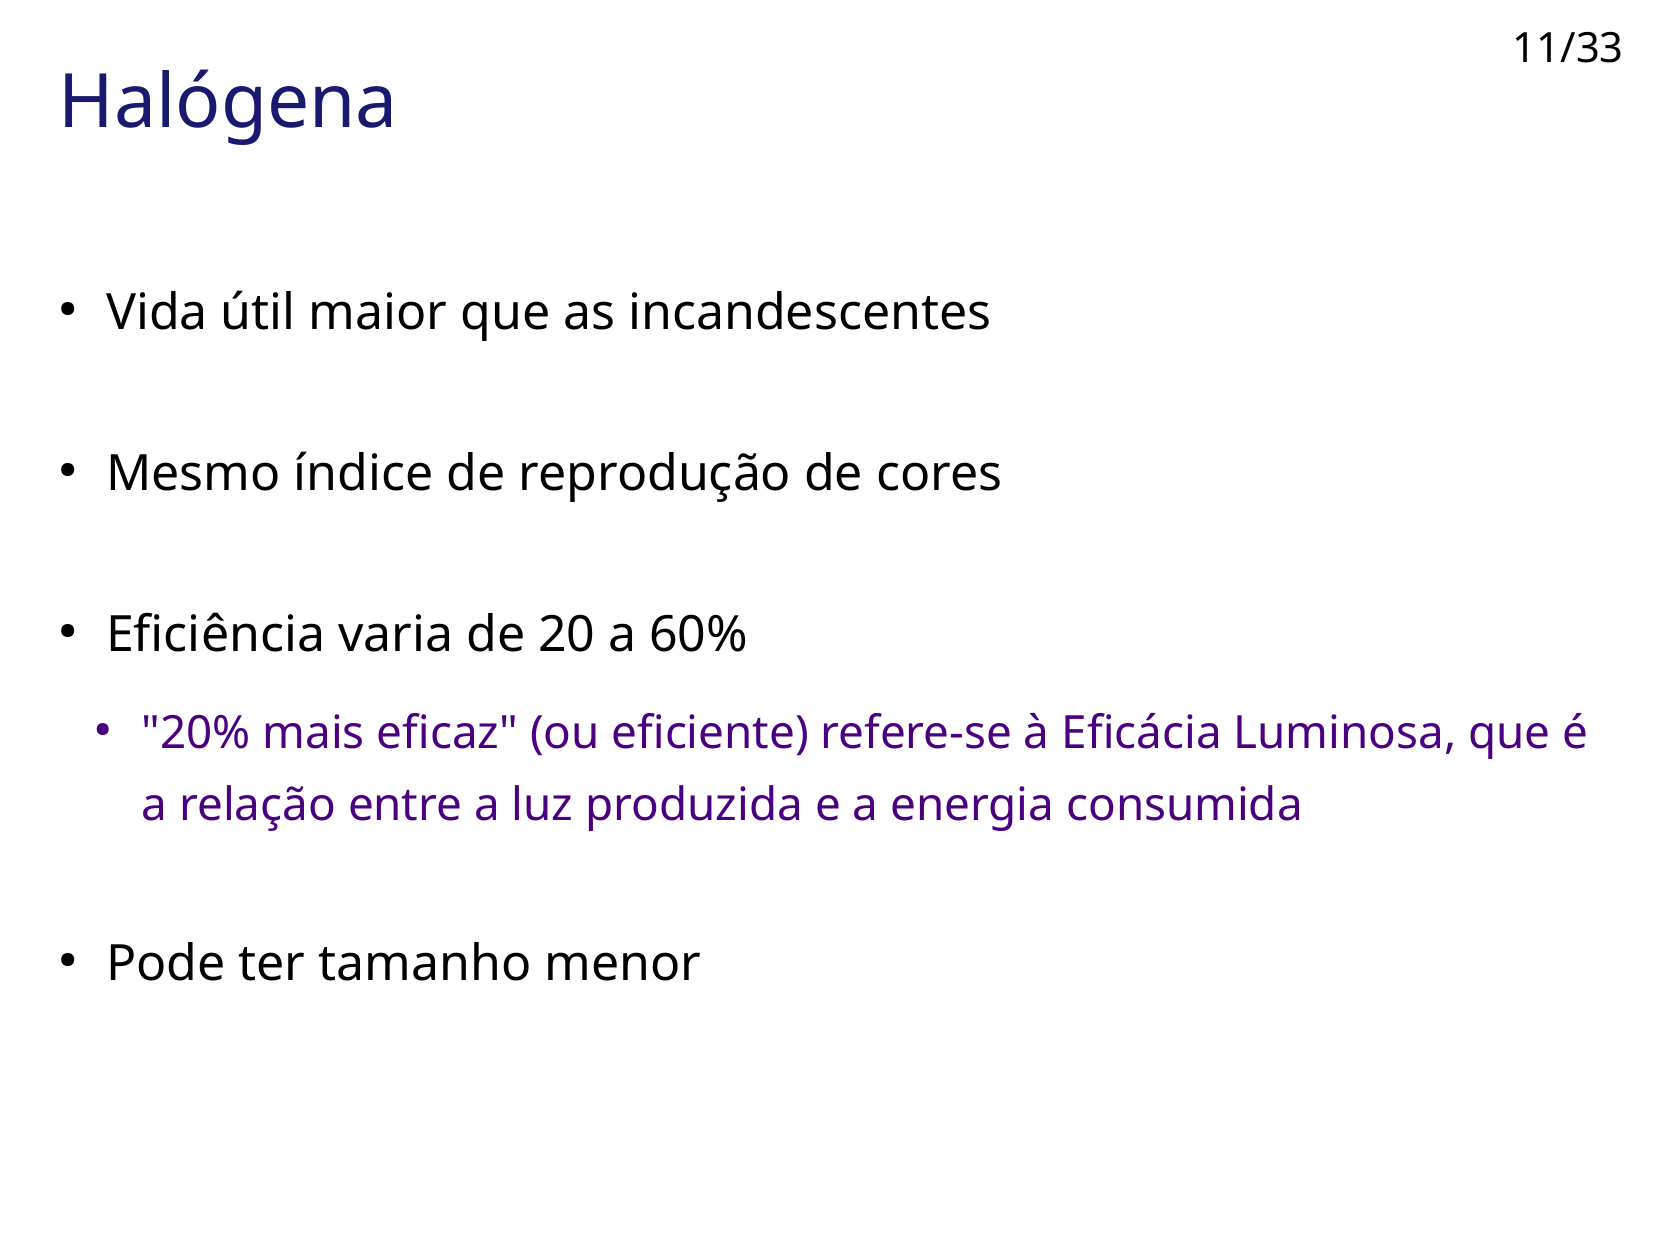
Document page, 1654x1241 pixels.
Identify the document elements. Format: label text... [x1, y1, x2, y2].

title Halógena [59, 47, 1625, 166]
list Vida útil maior que as incandescentes Mesmo índice de reprodução de cores Eficiência varia de 20 a 60% "20% mais eficaz" (ou eficiente) refere-se à Eficácia Luminosa, que é a relação entre a luz produzida e a energia consumida Pode ter tamanho menor [59, 265, 1625, 1211]
